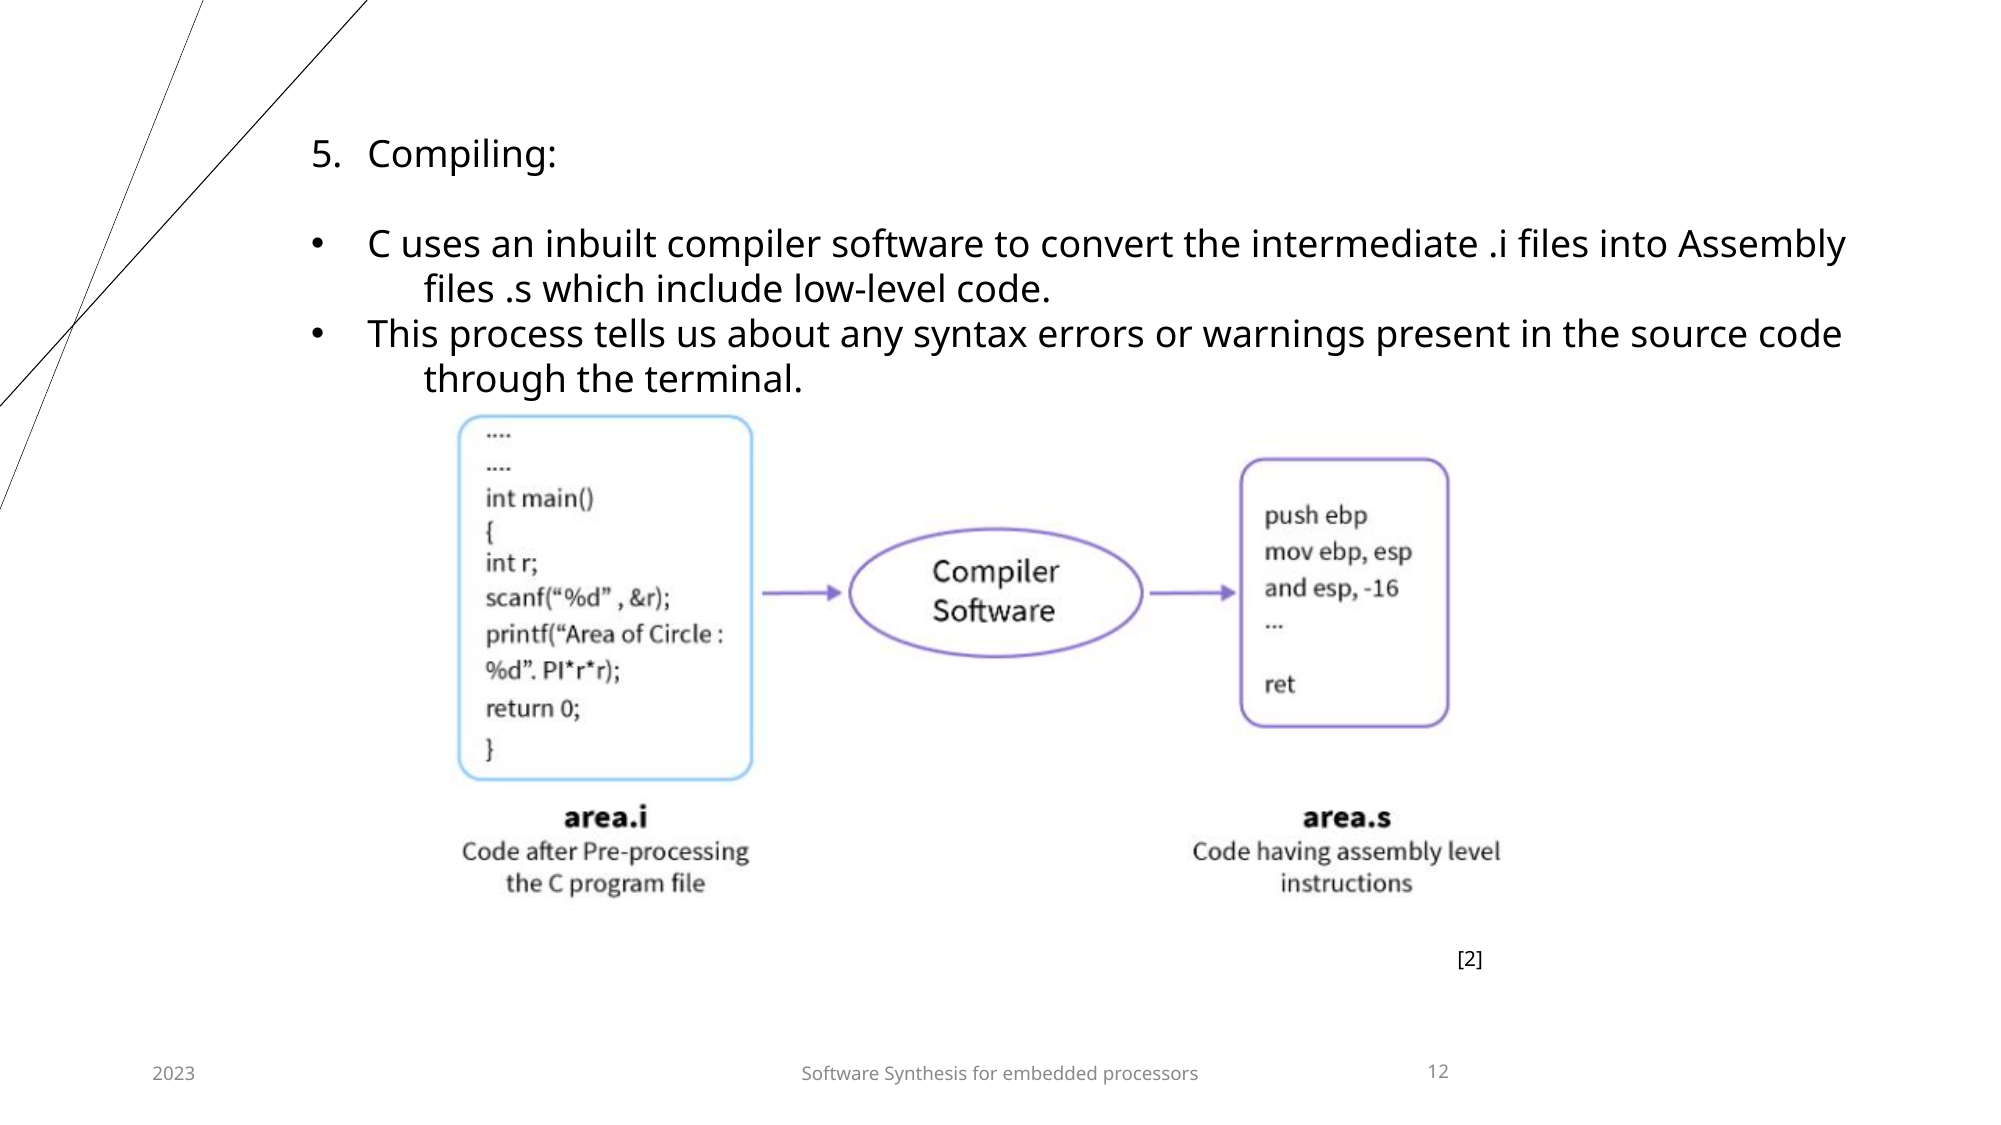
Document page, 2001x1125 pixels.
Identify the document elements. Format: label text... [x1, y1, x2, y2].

picture [450, 410, 1508, 915]
text_box [2] [1442, 938, 1508, 979]
text_box Compiling: C uses an inbuilt compiler software to convert the intermediate .i files into Assembly files .s which include low-level code. This process tells us about any syntax errors or warnings present in the source code through the terminal. [296, 122, 1969, 411]
text_box 2023 [137, 1042, 588, 1103]
text_box Software Synthesis for embedded processors [662, 1042, 1338, 1103]
text_box [1412, 1042, 1863, 1103]
